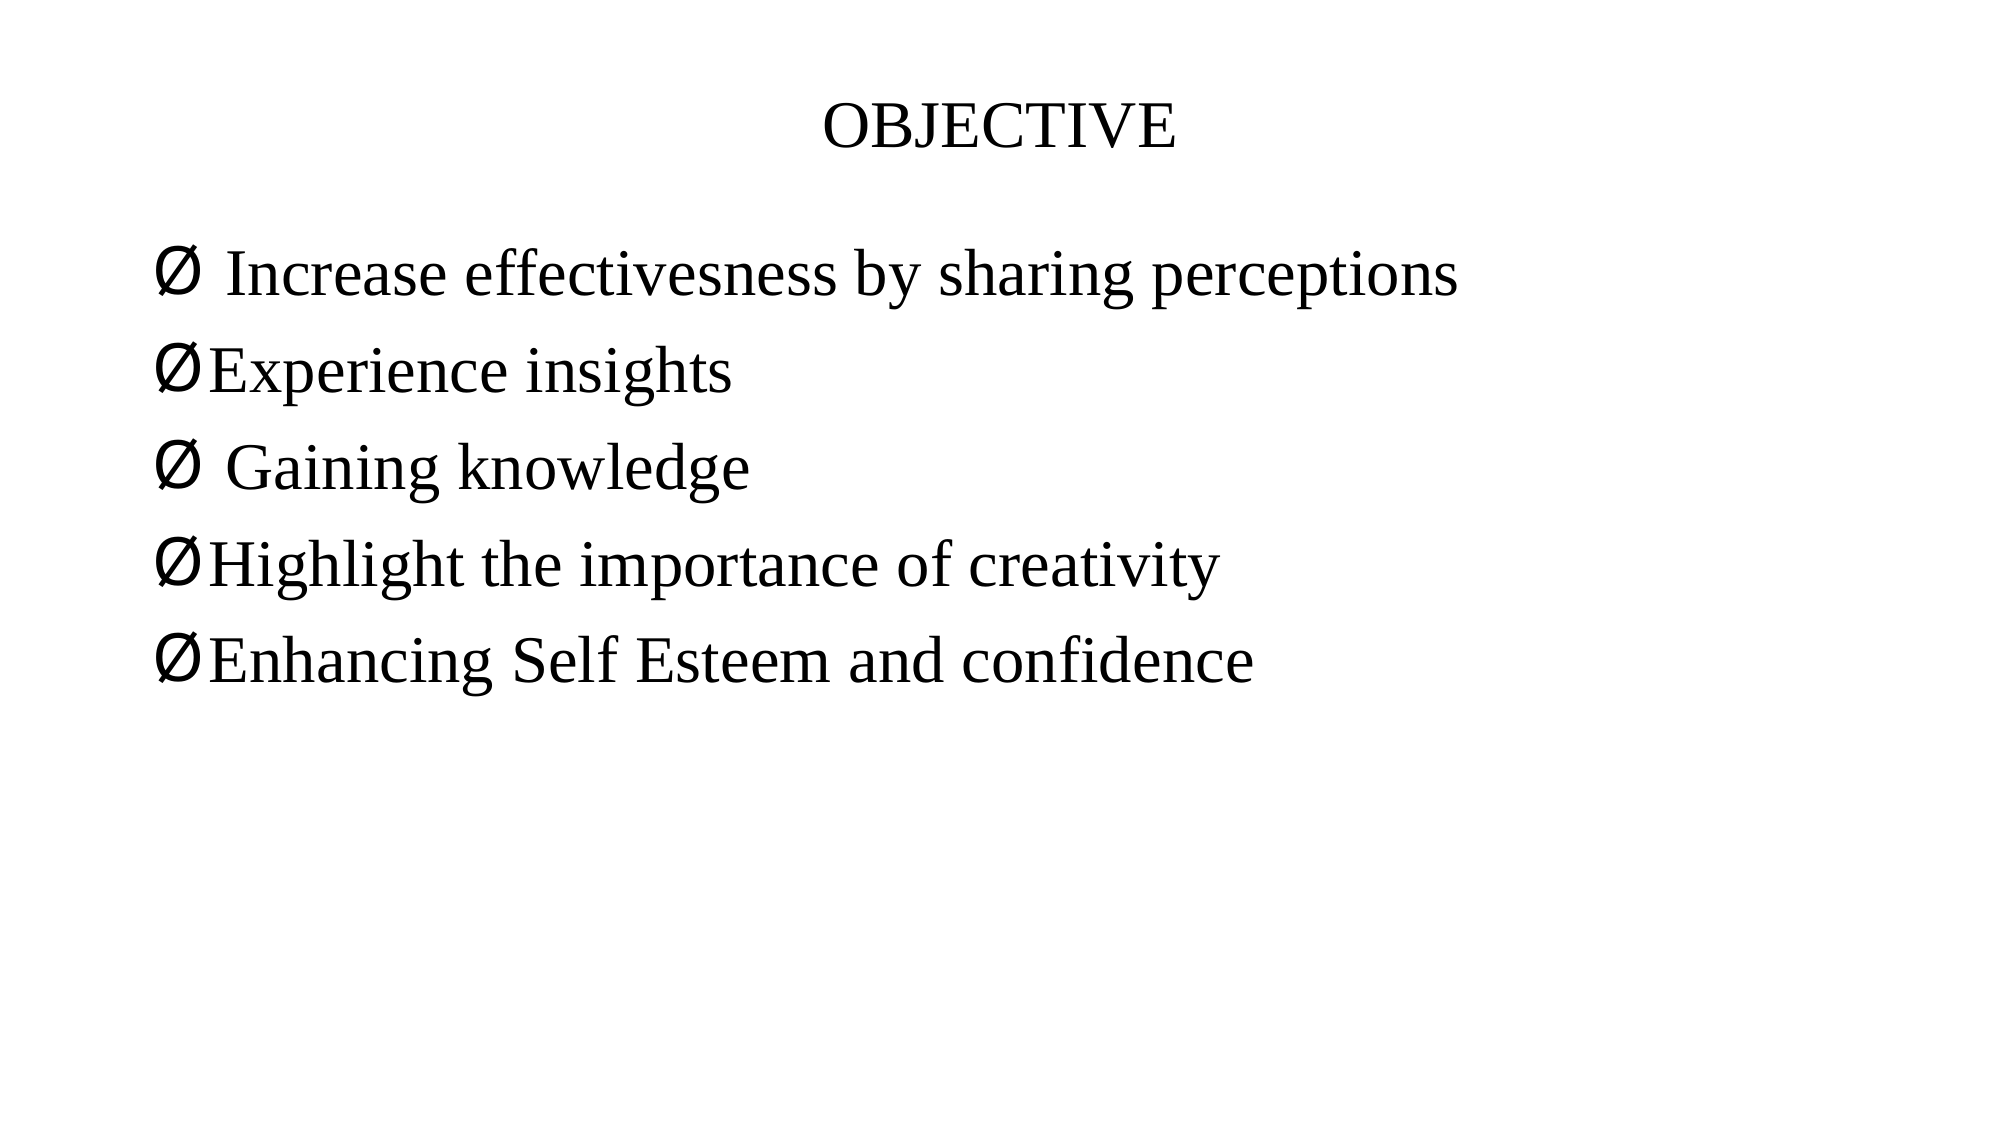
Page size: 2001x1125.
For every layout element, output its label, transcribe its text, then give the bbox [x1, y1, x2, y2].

list Increase effectivesness by sharing perceptions Experience insights Gaining knowledge Highlight the importance of creativity Enhancing Self Esteem and confidence [137, 221, 1863, 1014]
title OBJECTIVE [137, 59, 1863, 183]
